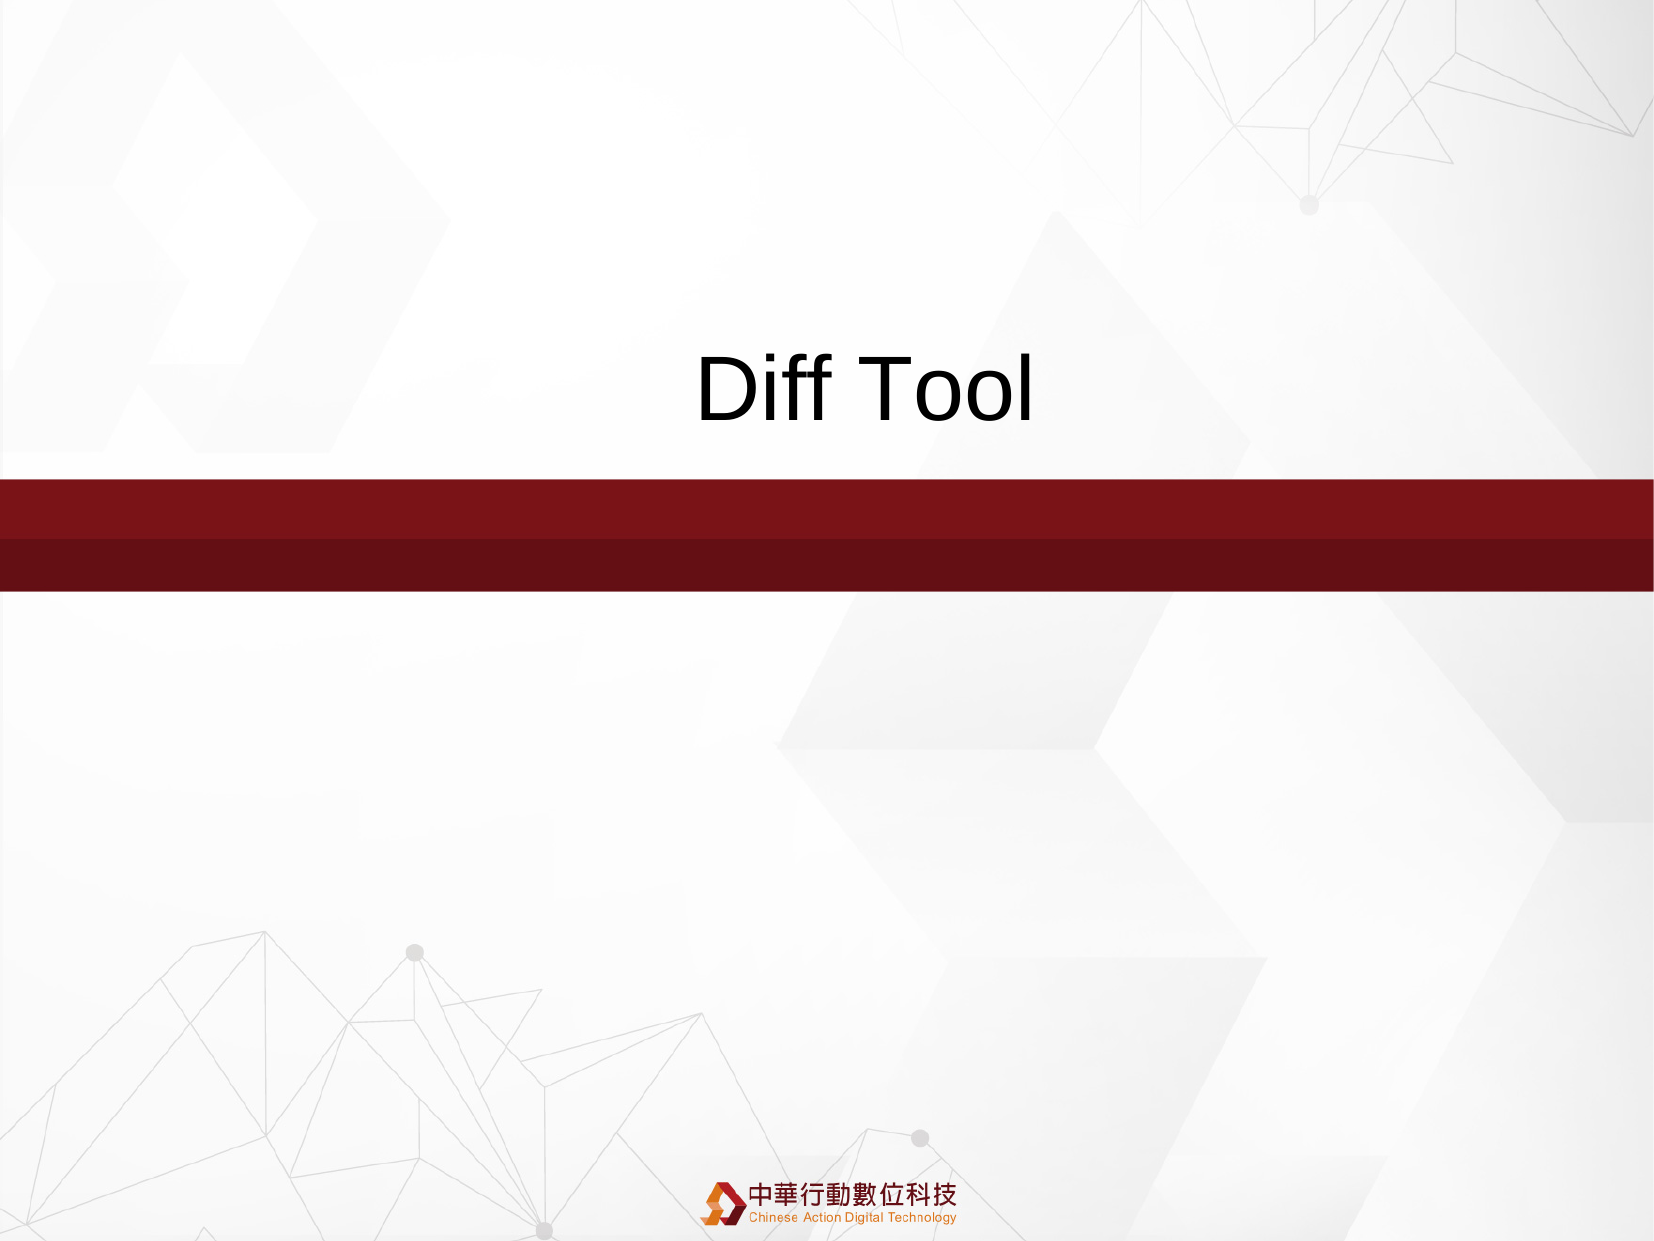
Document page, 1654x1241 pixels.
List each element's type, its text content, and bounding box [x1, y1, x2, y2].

picture [0, 0, 1654, 1241]
title Diff Tool [105, 285, 1594, 493]
